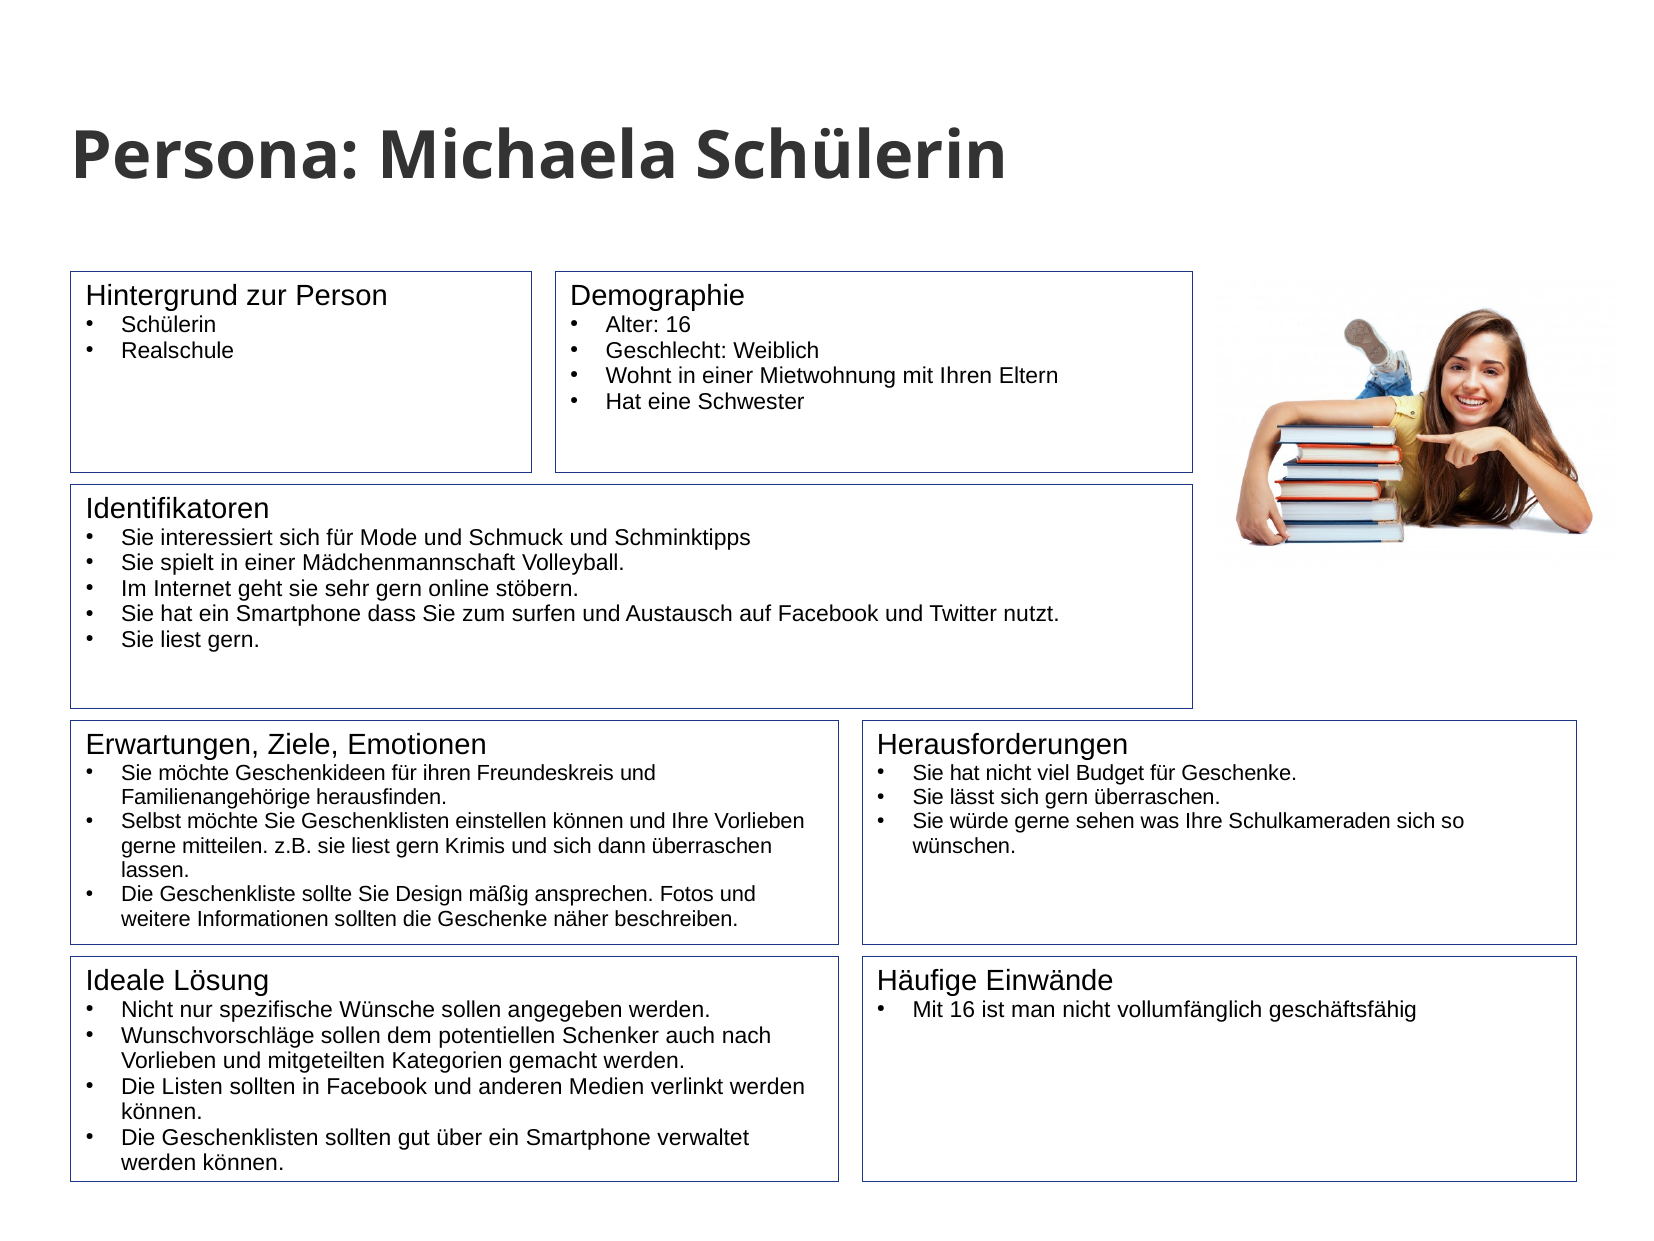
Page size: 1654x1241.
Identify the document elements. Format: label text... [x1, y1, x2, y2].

text_box Ideale Lösung Nicht nur spezifische Wünsche sollen angegeben werden. Wunschvorschläge sollen dem potentiellen Schenker auch nach Vorlieben und mitgeteilten Kategorien gemacht werden. Die Listen sollten in Facebook und anderen Medien verlinkt werden können. Die Geschenklisten sollten gut über ein Smartphone verwaltet werden können. [70, 956, 839, 1182]
title Persona: Michaela Schülerin [70, 49, 1571, 257]
text_box Erwartungen, Ziele, Emotionen Sie möchte Geschenkideen für ihren Freundeskreis und Familienangehörige herausfinden. Selbst möchte Sie Geschenklisten einstellen können und Ihre Vorlieben gerne mitteilen. z.B. sie liest gern Krimis und sich dann überraschen lassen. Die Geschenkliste sollte Sie Design mäßig ansprechen. Fotos und weitere Informationen sollten die Geschenke näher beschreiben. [70, 720, 839, 945]
text_box Demographie Alter: 16 Geschlecht: Weiblich Wohnt in einer Mietwohnung mit Ihren Eltern Hat eine Schwester [555, 271, 1193, 473]
text_box Herausforderungen Sie hat nicht viel Budget für Geschenke. Sie lässt sich gern überraschen. Sie würde gerne sehen was Ihre Schulkameraden sich so wünschen. [862, 720, 1577, 945]
text_box Häufige Einwände Mit 16 ist man nicht vollumfänglich geschäftsfähig [862, 956, 1577, 1182]
picture [1216, 280, 1617, 567]
text_box Identifikatoren Sie interessiert sich für Mode und Schmuck und Schminktipps Sie spielt in einer Mädchenmannschaft Volleyball. Im Internet geht sie sehr gern online stöbern. Sie hat ein Smartphone dass Sie zum surfen und Austausch auf Facebook und Twitter nutzt. Sie liest gern. [70, 484, 1193, 709]
text_box Hintergrund zur Person Schülerin Realschule [70, 271, 532, 473]
